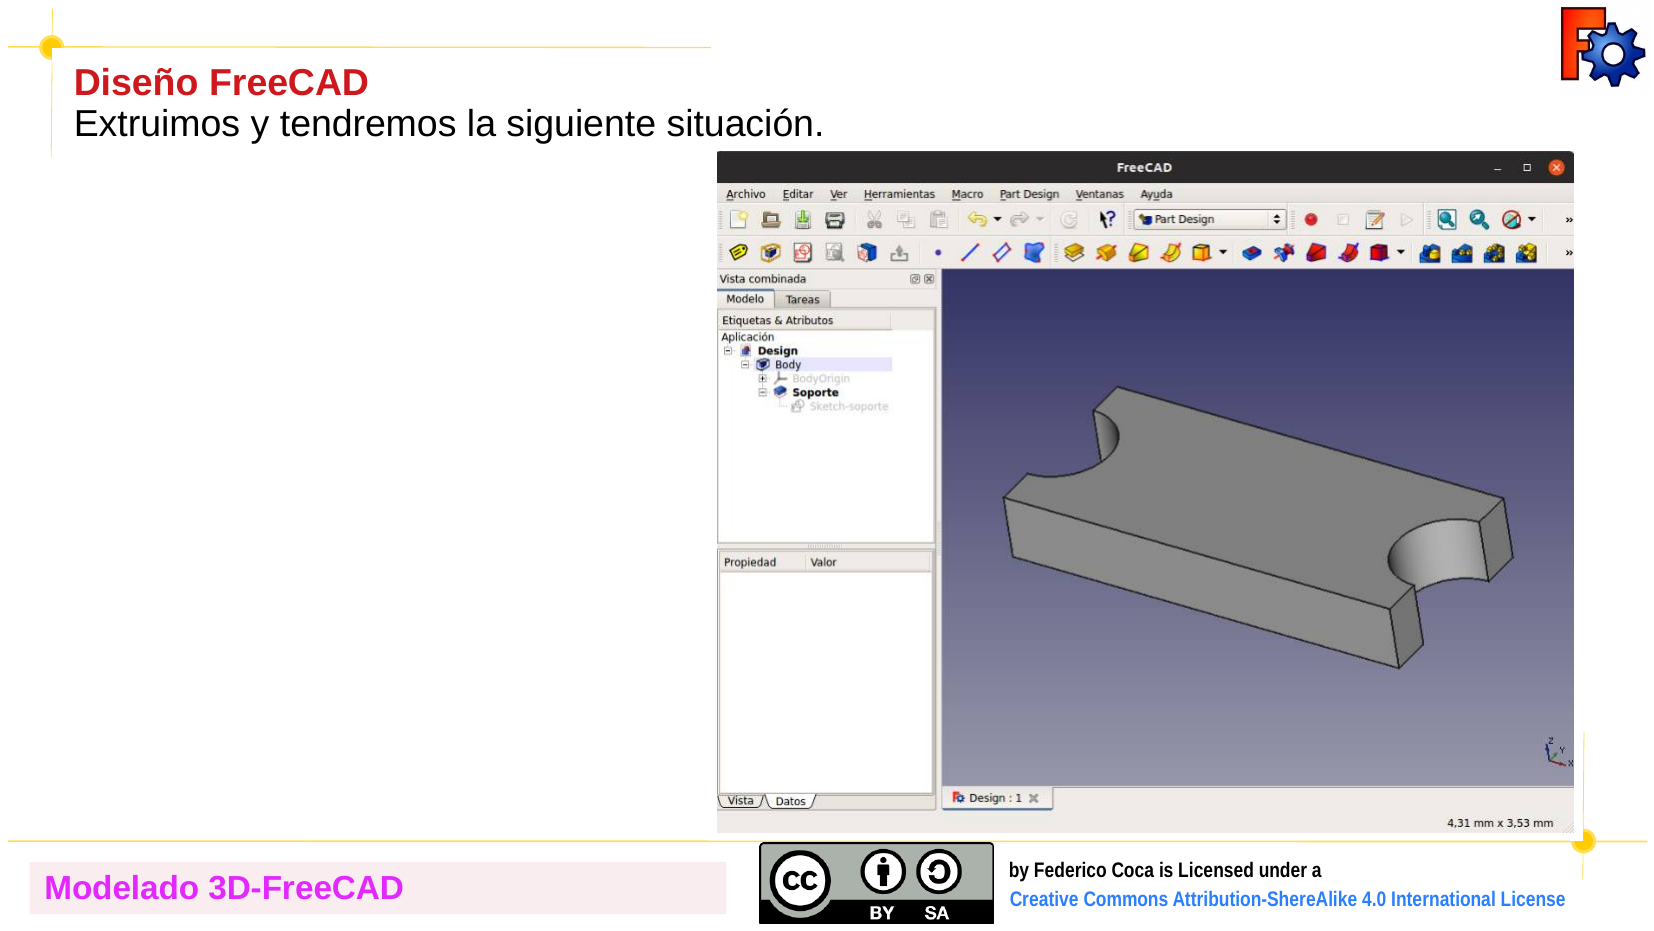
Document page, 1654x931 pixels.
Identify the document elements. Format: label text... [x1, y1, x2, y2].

text_box Diseño FreeCAD Extruimos y tendremos la siguiente situación. [59, 53, 1534, 237]
picture [1556, 0, 1651, 95]
picture [717, 151, 1574, 833]
text_box Modelado 3D-FreeCAD [29, 862, 727, 915]
